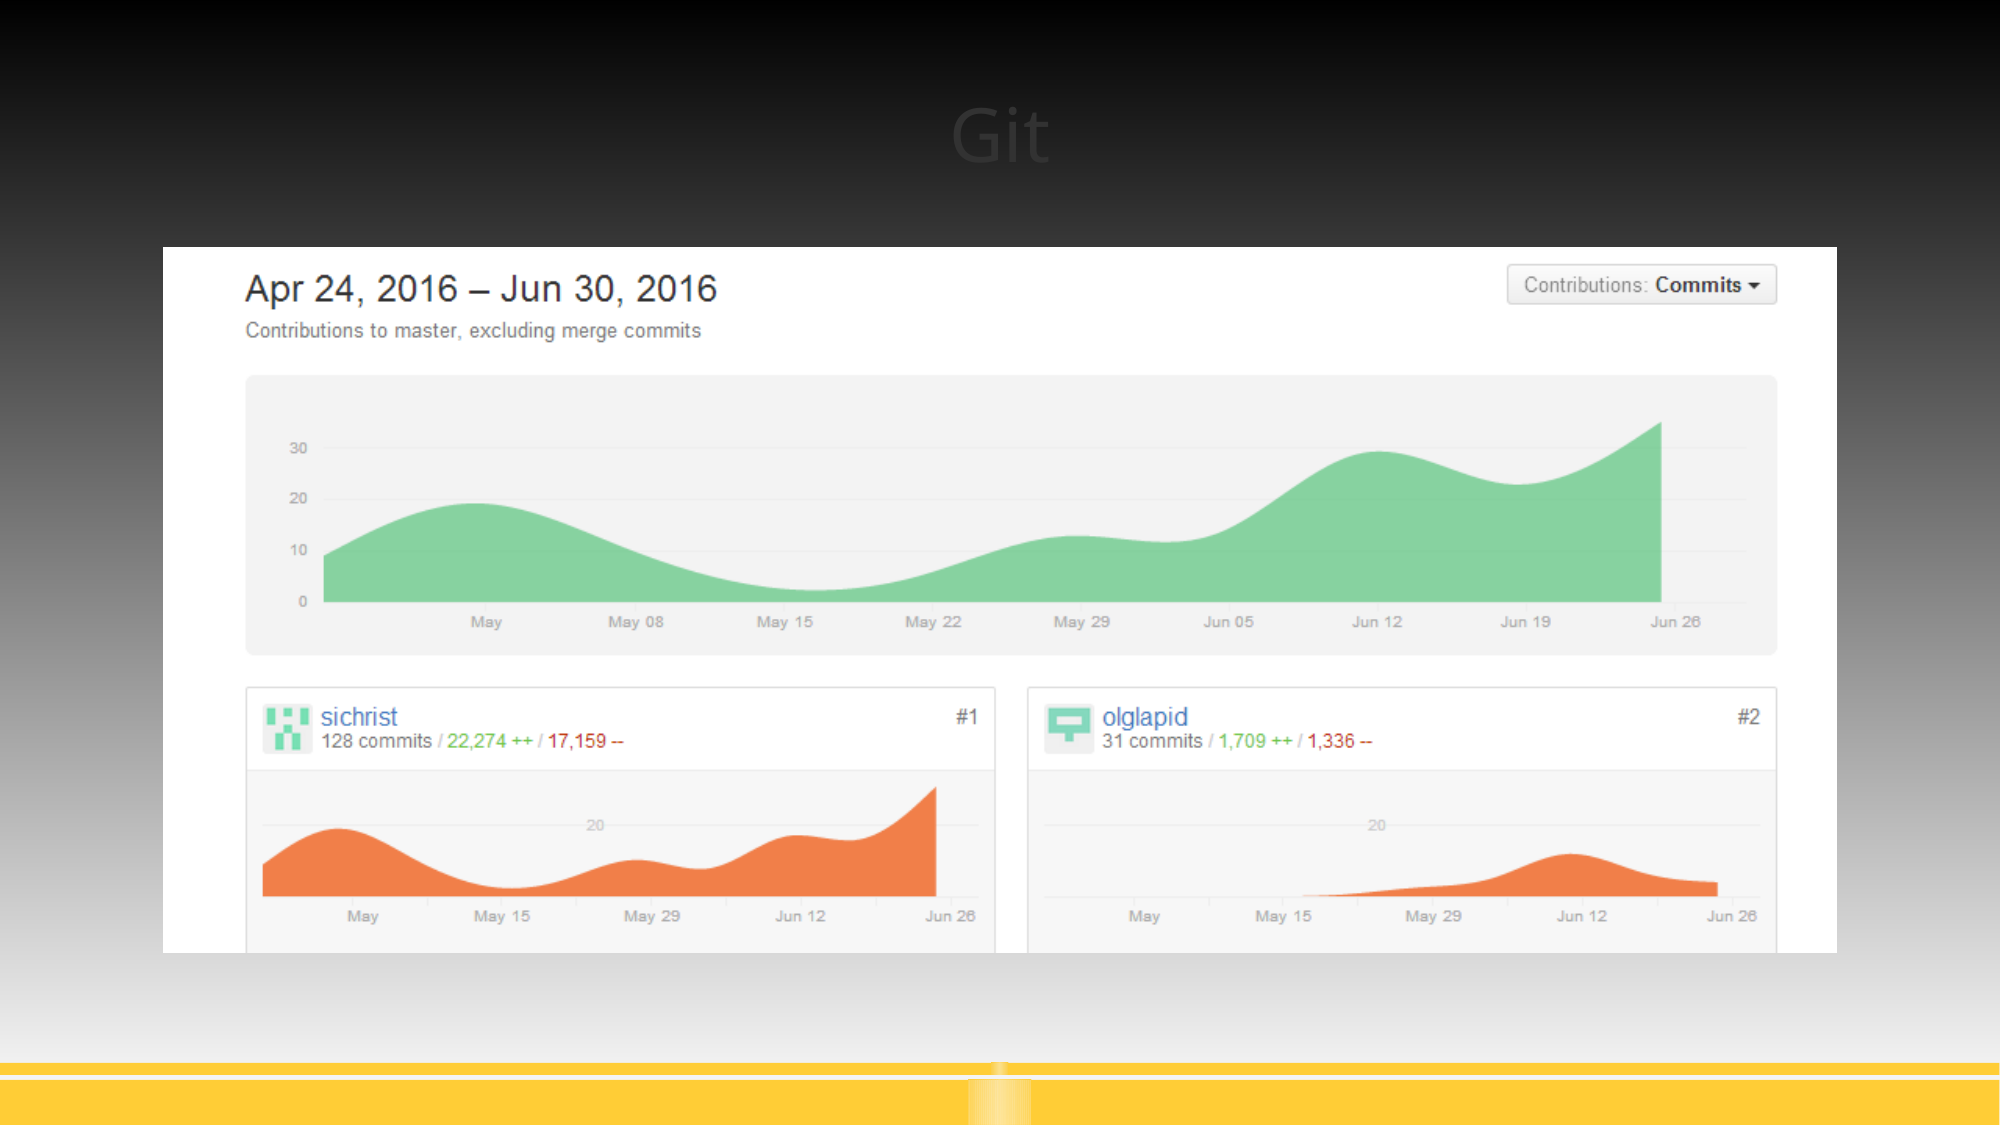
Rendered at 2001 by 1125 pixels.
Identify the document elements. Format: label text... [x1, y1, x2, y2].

title Git [219, 33, 1780, 237]
picture [163, 247, 1837, 953]
